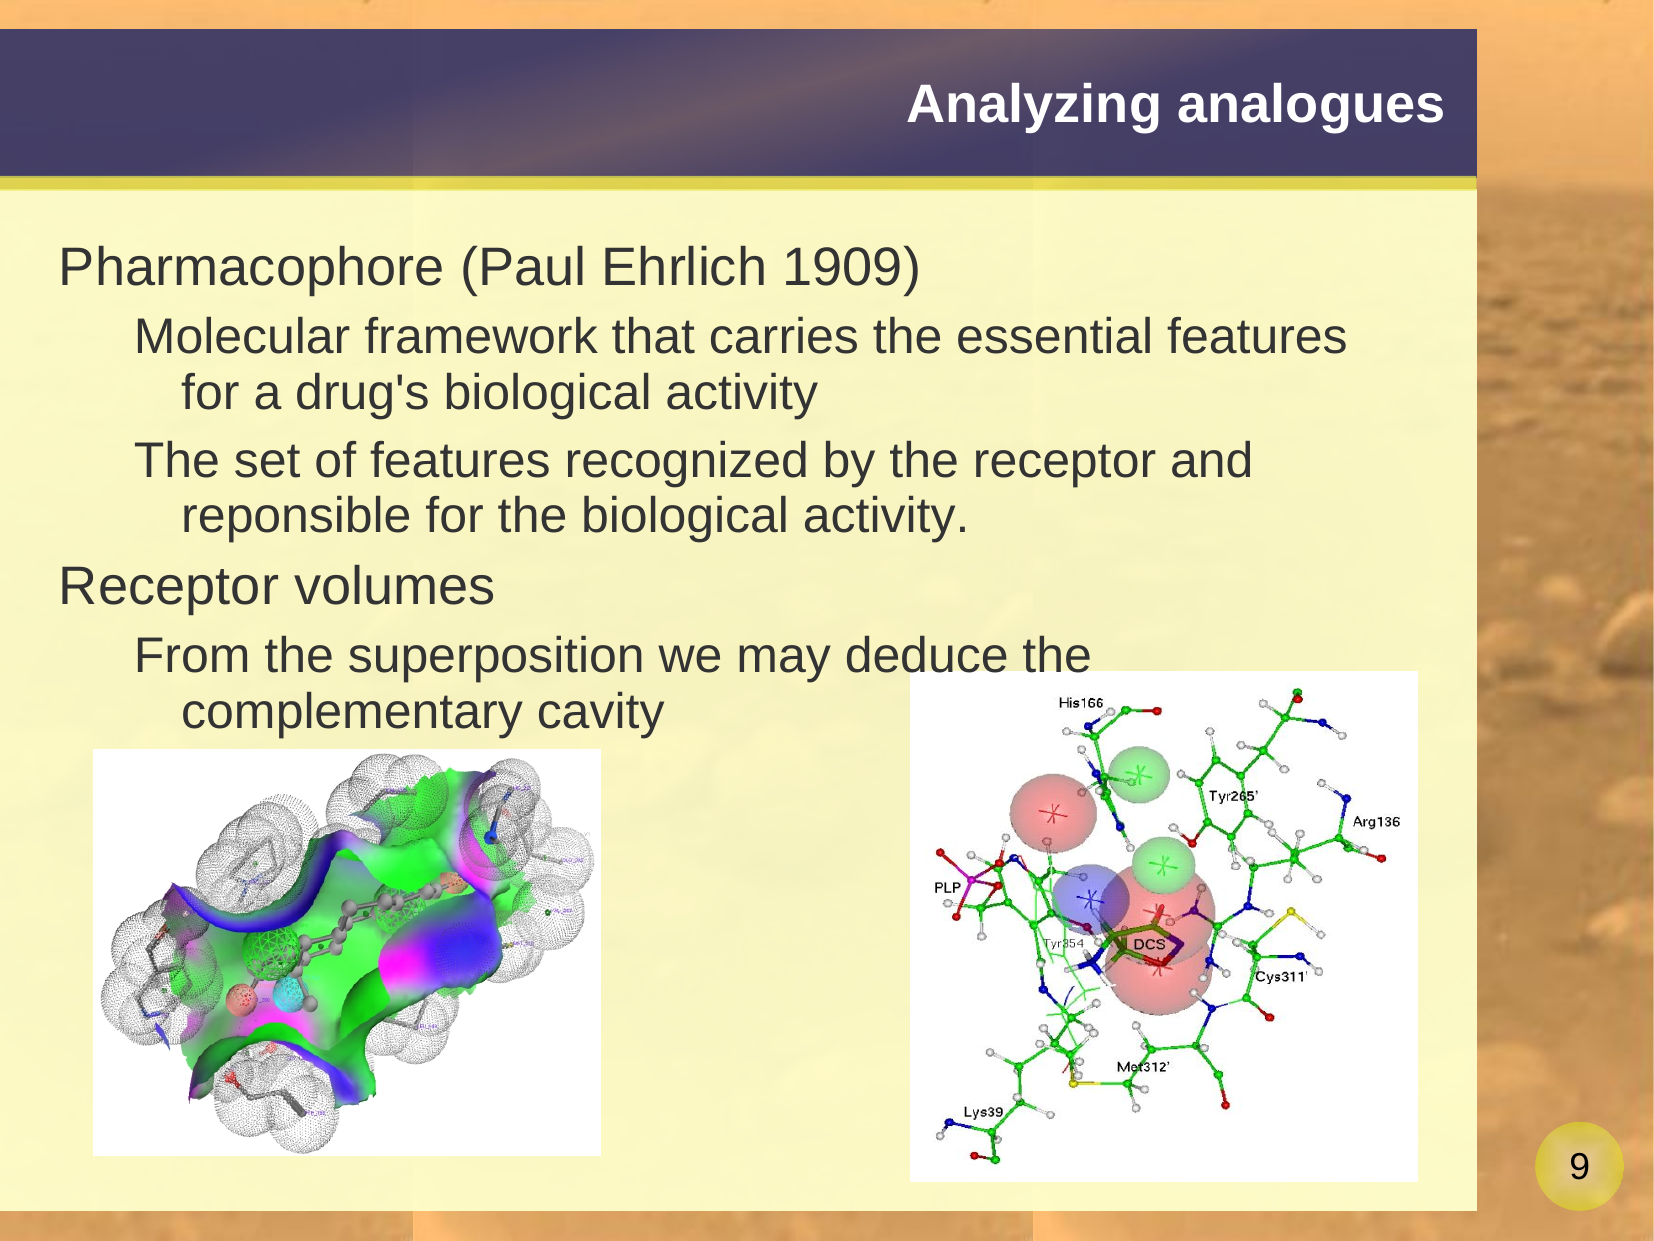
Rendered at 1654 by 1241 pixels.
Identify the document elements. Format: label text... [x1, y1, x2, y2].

list Pharmacophore (Paul Ehrlich 1909) Molecular framework that carries the essential features for a drug's biological activity The set of features recognized by the receptor and reponsible for the biological activity. Receptor volumes From the superposition we may deduce the complementary cavity [59, 236, 1418, 1182]
title Analyzing analogues [29, 59, 1447, 148]
picture [0, 0, 1654, 1241]
